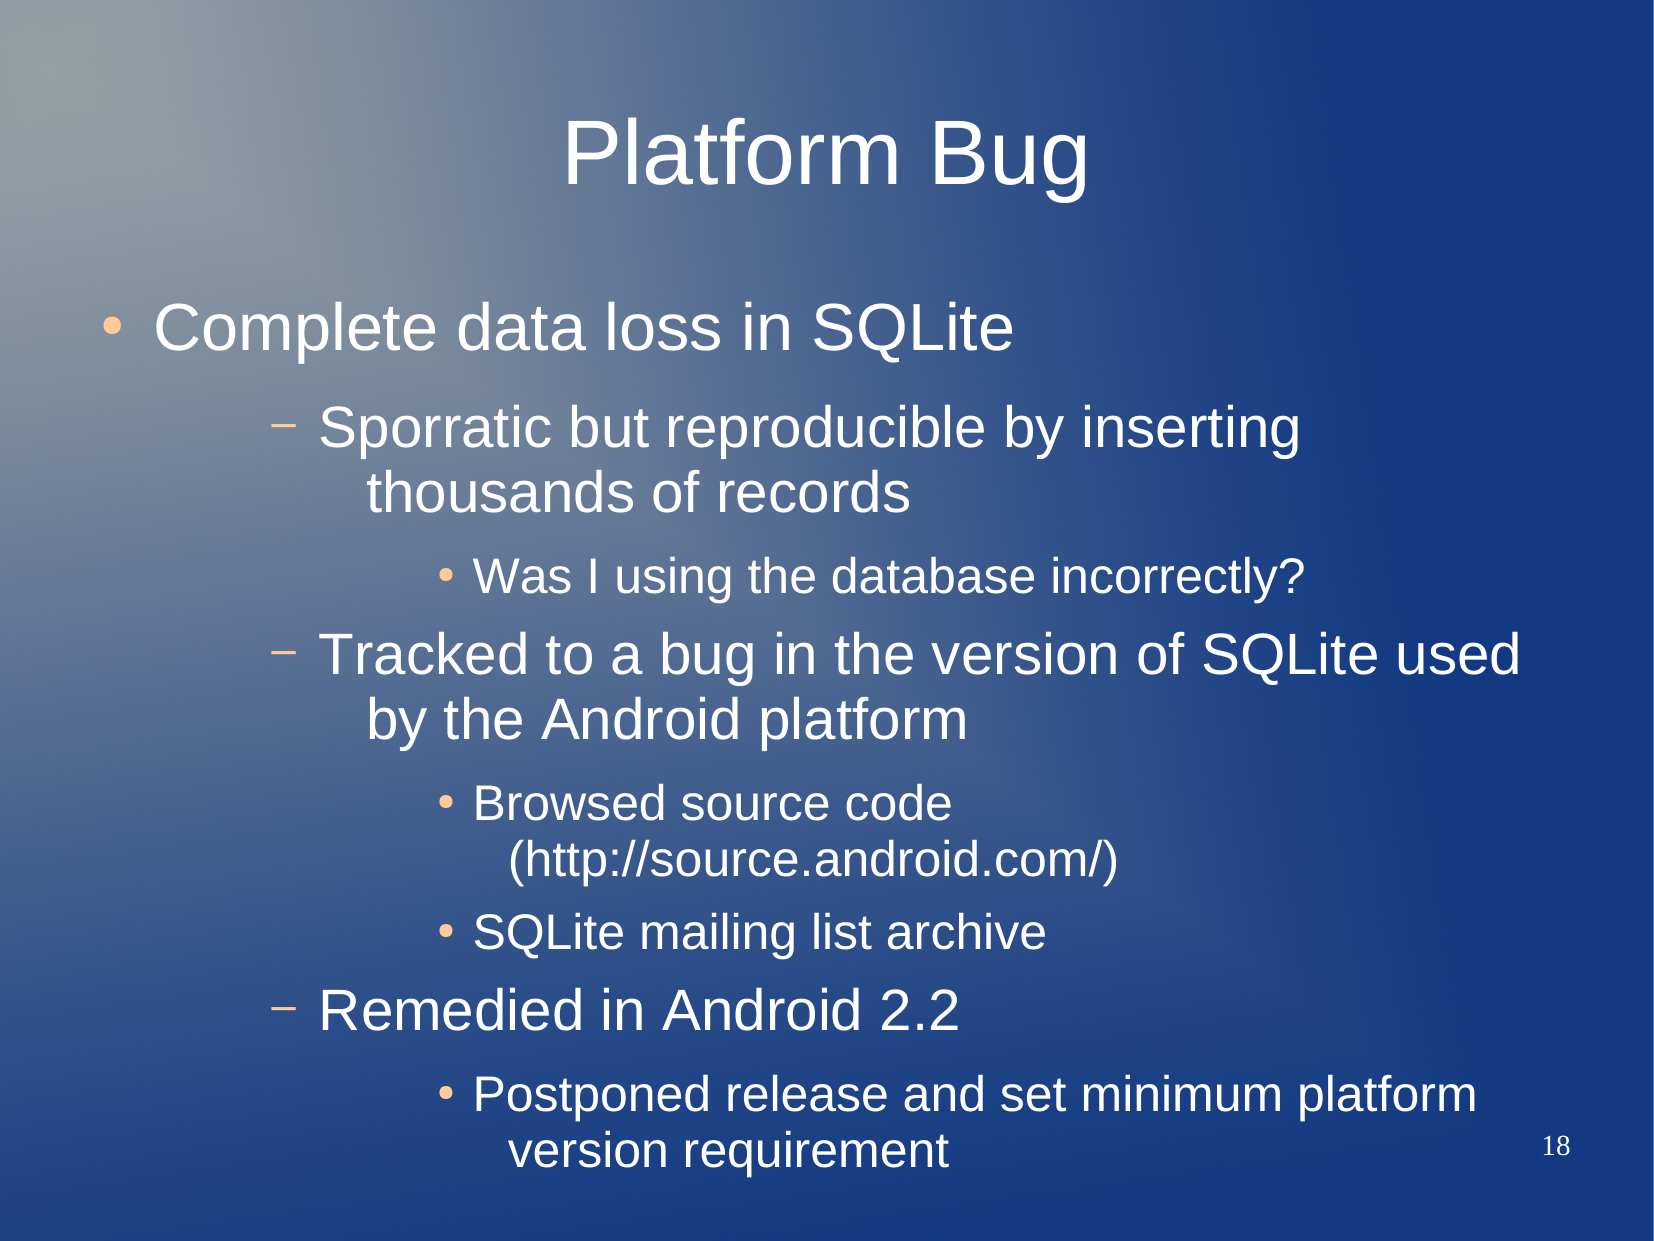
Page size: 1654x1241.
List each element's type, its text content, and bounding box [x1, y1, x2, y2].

picture [0, 0, 1654, 1241]
list Complete data loss in SQLite Sporratic but reproducible by inserting thousands of records Was I using the database incorrectly? Tracked to a bug in the version of SQLite used by the Android platform Browsed source code (http://source.android.com/) SQLite mailing list archive Remedied in Android 2.2 Postponed release and set minimum platform version requirement [82, 290, 1571, 1179]
title Platform Bug [82, 49, 1571, 257]
